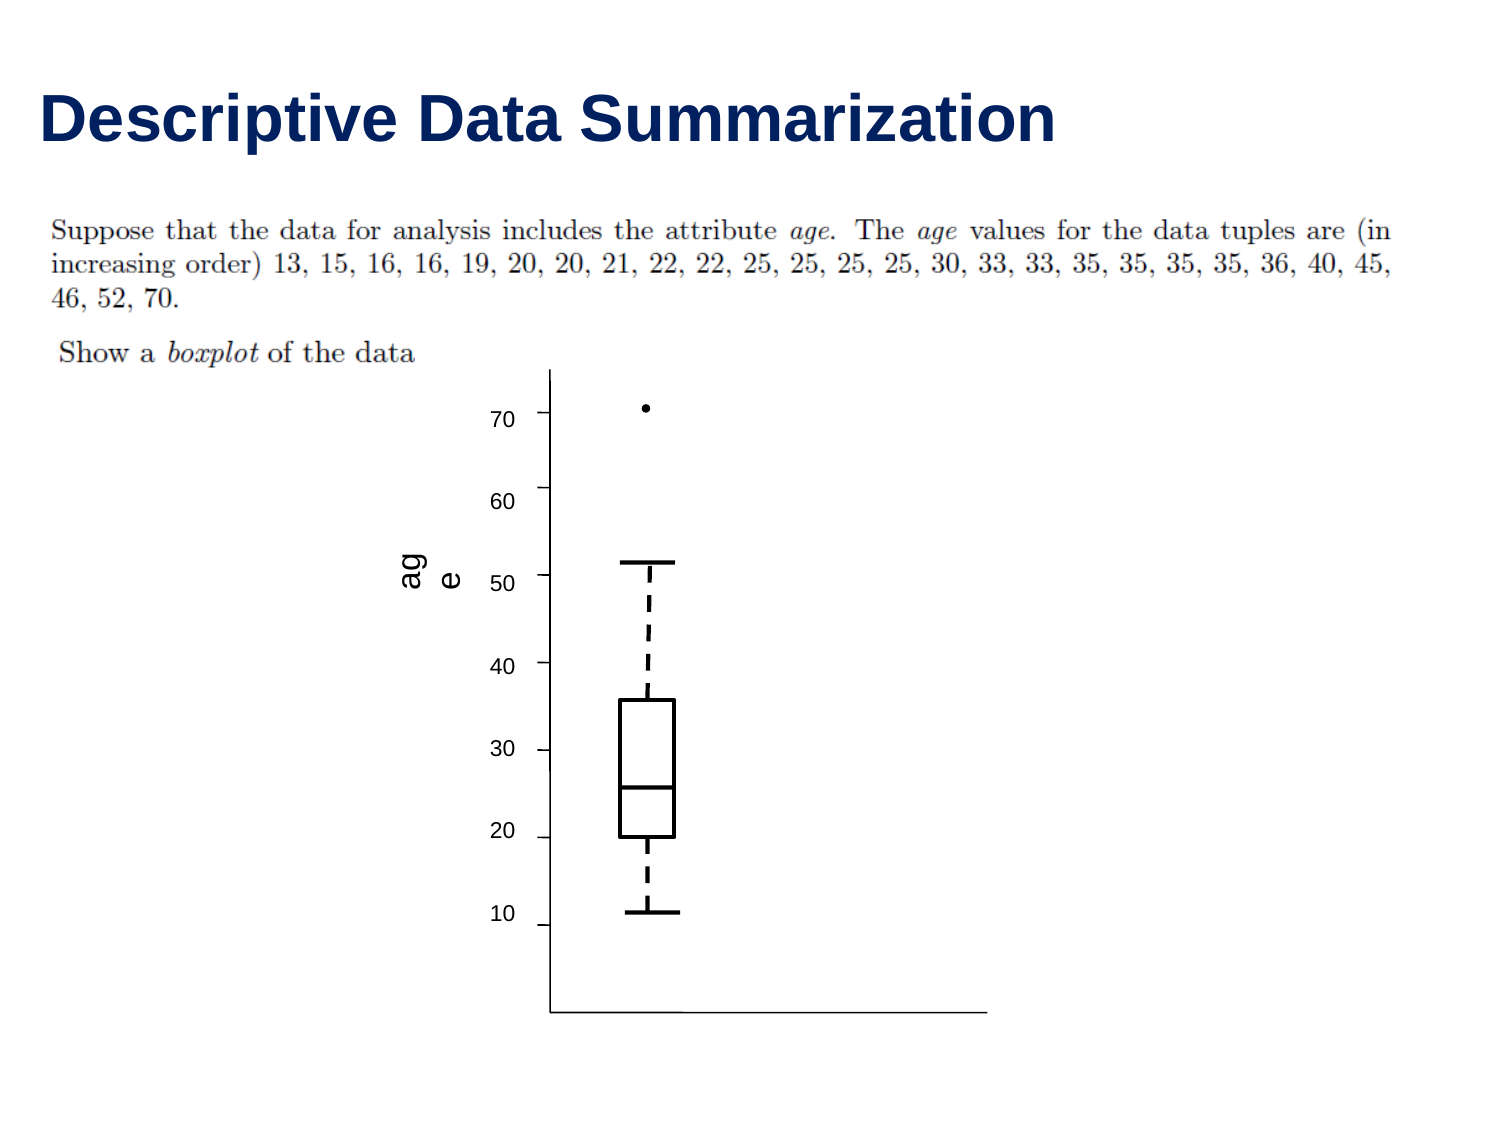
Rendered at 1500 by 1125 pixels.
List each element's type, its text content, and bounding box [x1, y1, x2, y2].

picture [50, 212, 1392, 315]
text_box [642, 404, 650, 412]
text_box 70 60 50 40 30 20 10 [474, 396, 537, 934]
title Descriptive Data Summarization [24, 24, 1096, 162]
text_box age [412, 486, 483, 638]
picture [50, 337, 415, 369]
